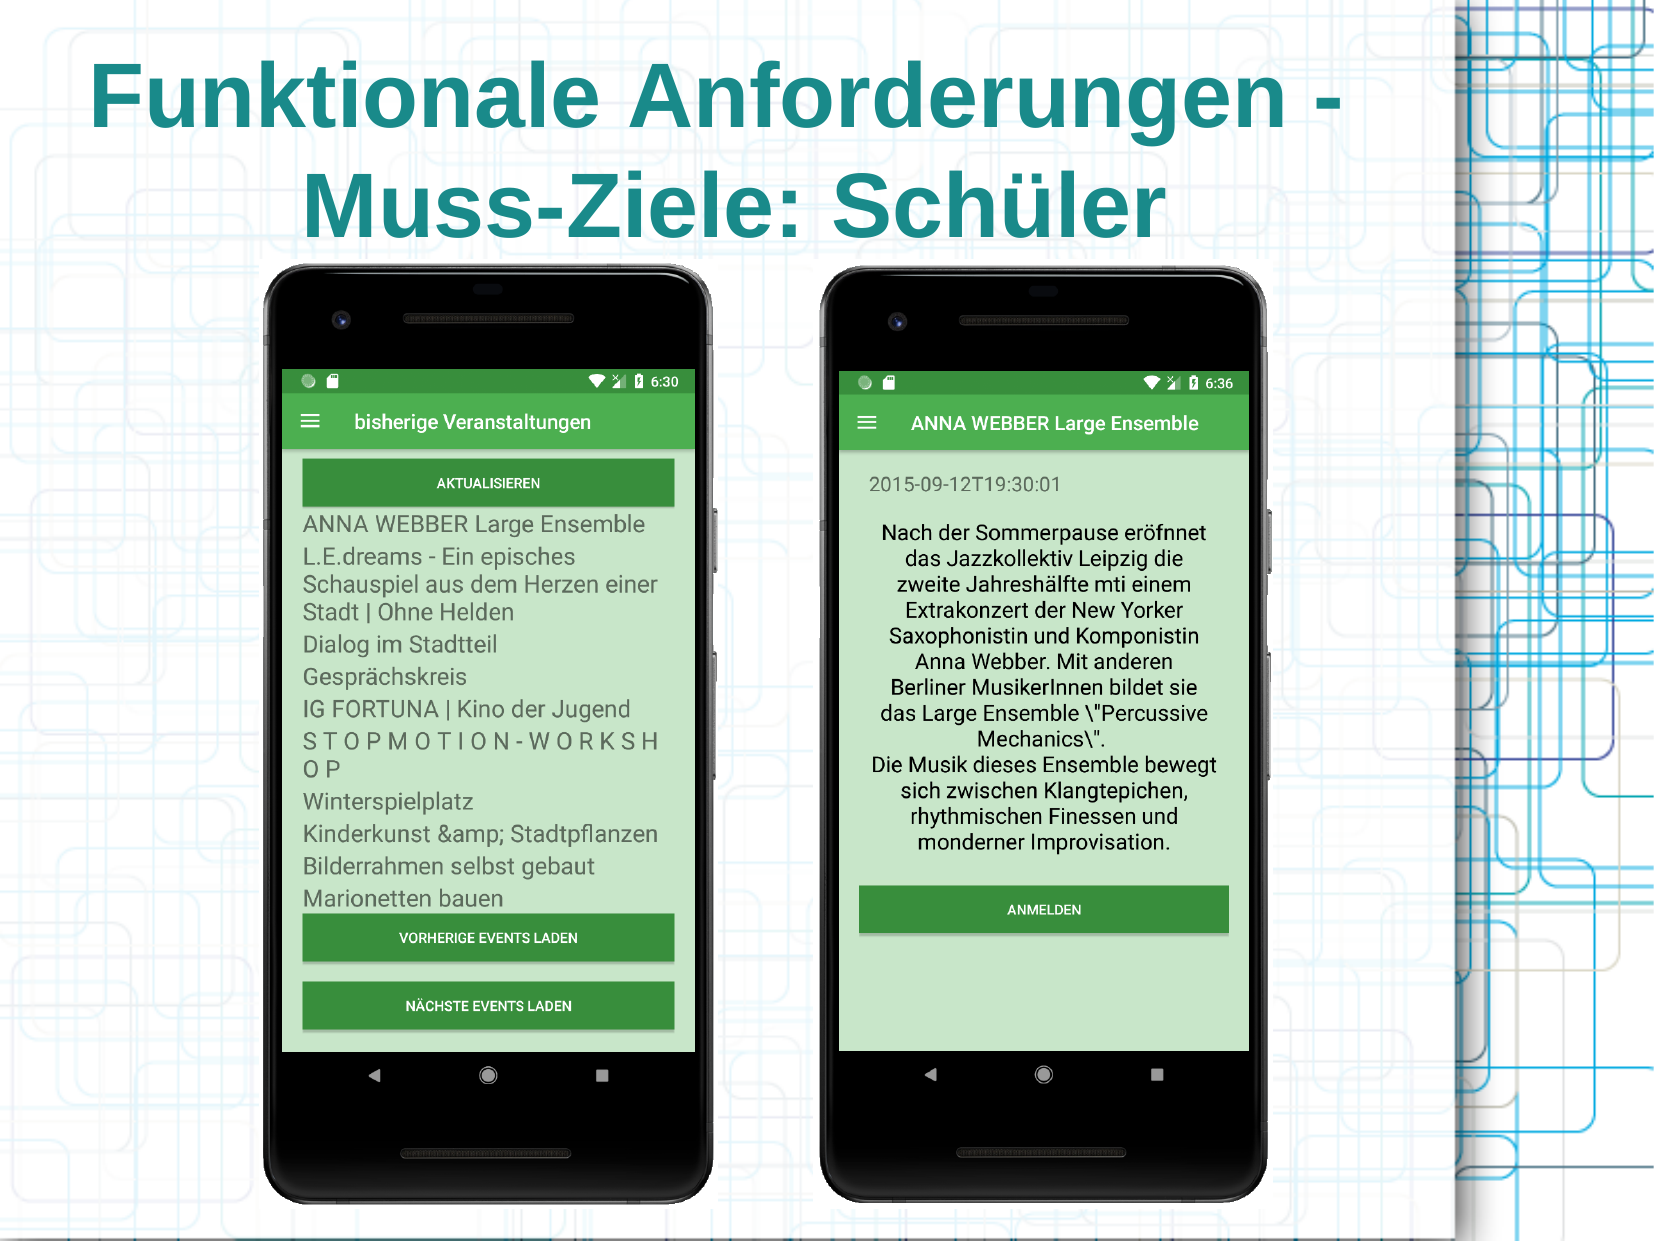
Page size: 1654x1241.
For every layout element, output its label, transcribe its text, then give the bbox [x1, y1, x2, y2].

picture [813, 259, 1273, 1209]
title Funktionale Anforderungen - Muss-Ziele: Schüler [5, 31, 1430, 260]
picture [259, 259, 718, 1209]
